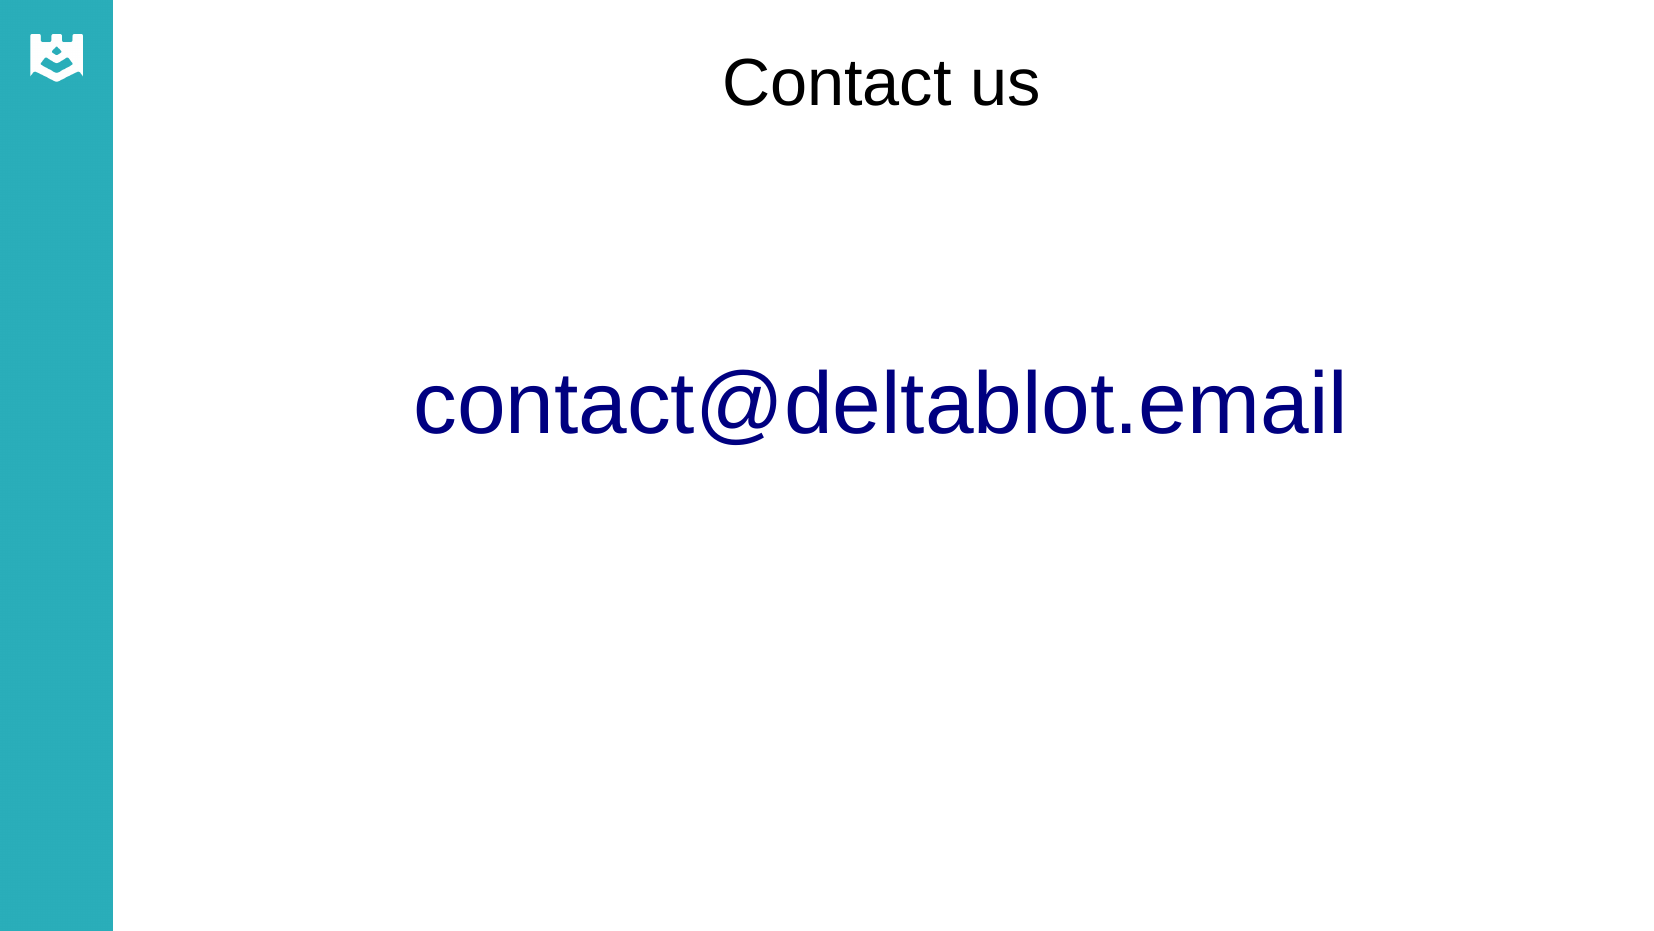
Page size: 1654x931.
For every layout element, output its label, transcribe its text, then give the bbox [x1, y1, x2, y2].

picture [0, 0, 113, 931]
text_box Contact us [112, 37, 1651, 188]
text_box contact@deltablot.email [112, 262, 1651, 638]
